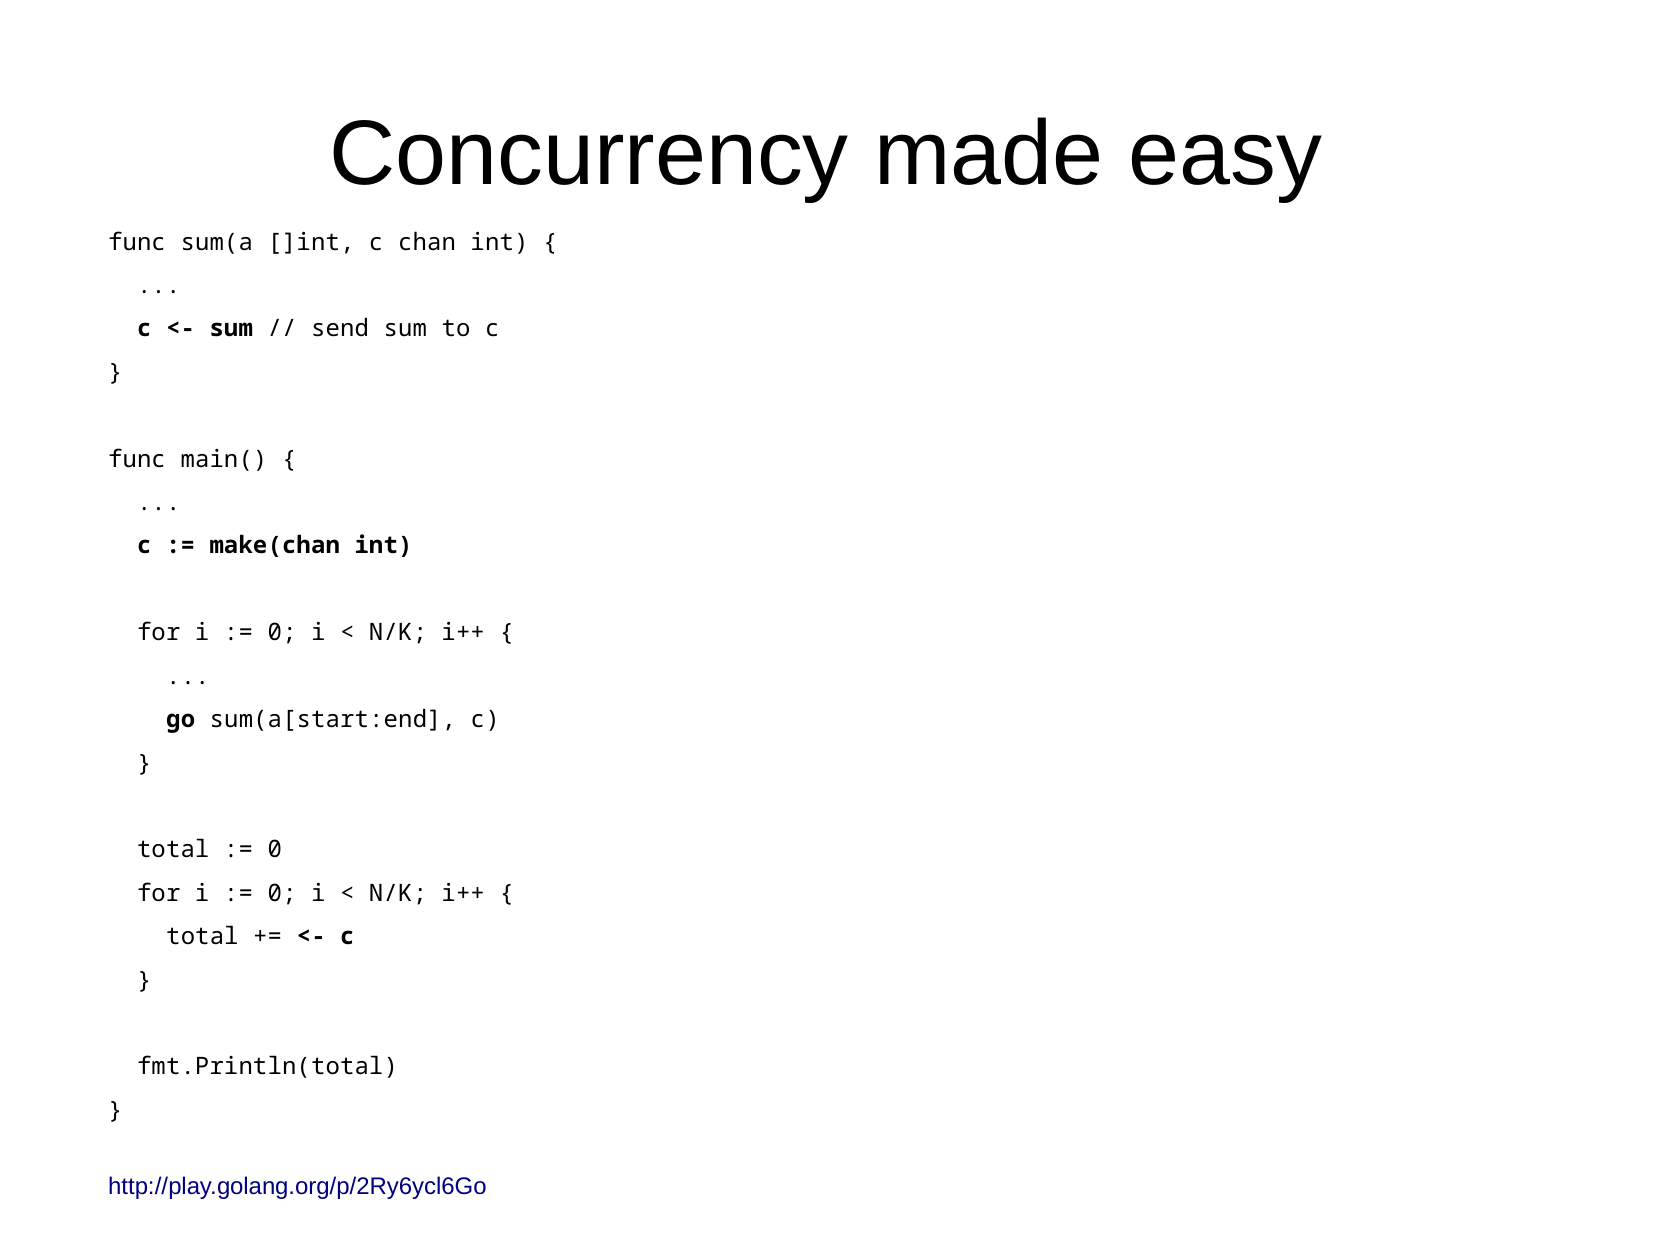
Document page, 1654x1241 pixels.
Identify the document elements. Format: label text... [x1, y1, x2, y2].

list func sum(a []int, c chan int) { ... c <- sum // send sum to c } func main() { ... c := make(chan int) for i := 0; i < N/K; i++ { ... go sum(a[start:end], c) } total := 0 for i := 0; i < N/K; i++ { total += <- c } fmt.Println(total) } http://play.golang.org/p/2Ry6ycl6Go [82, 224, 1571, 1217]
title Concurrency made easy [82, 49, 1571, 224]
